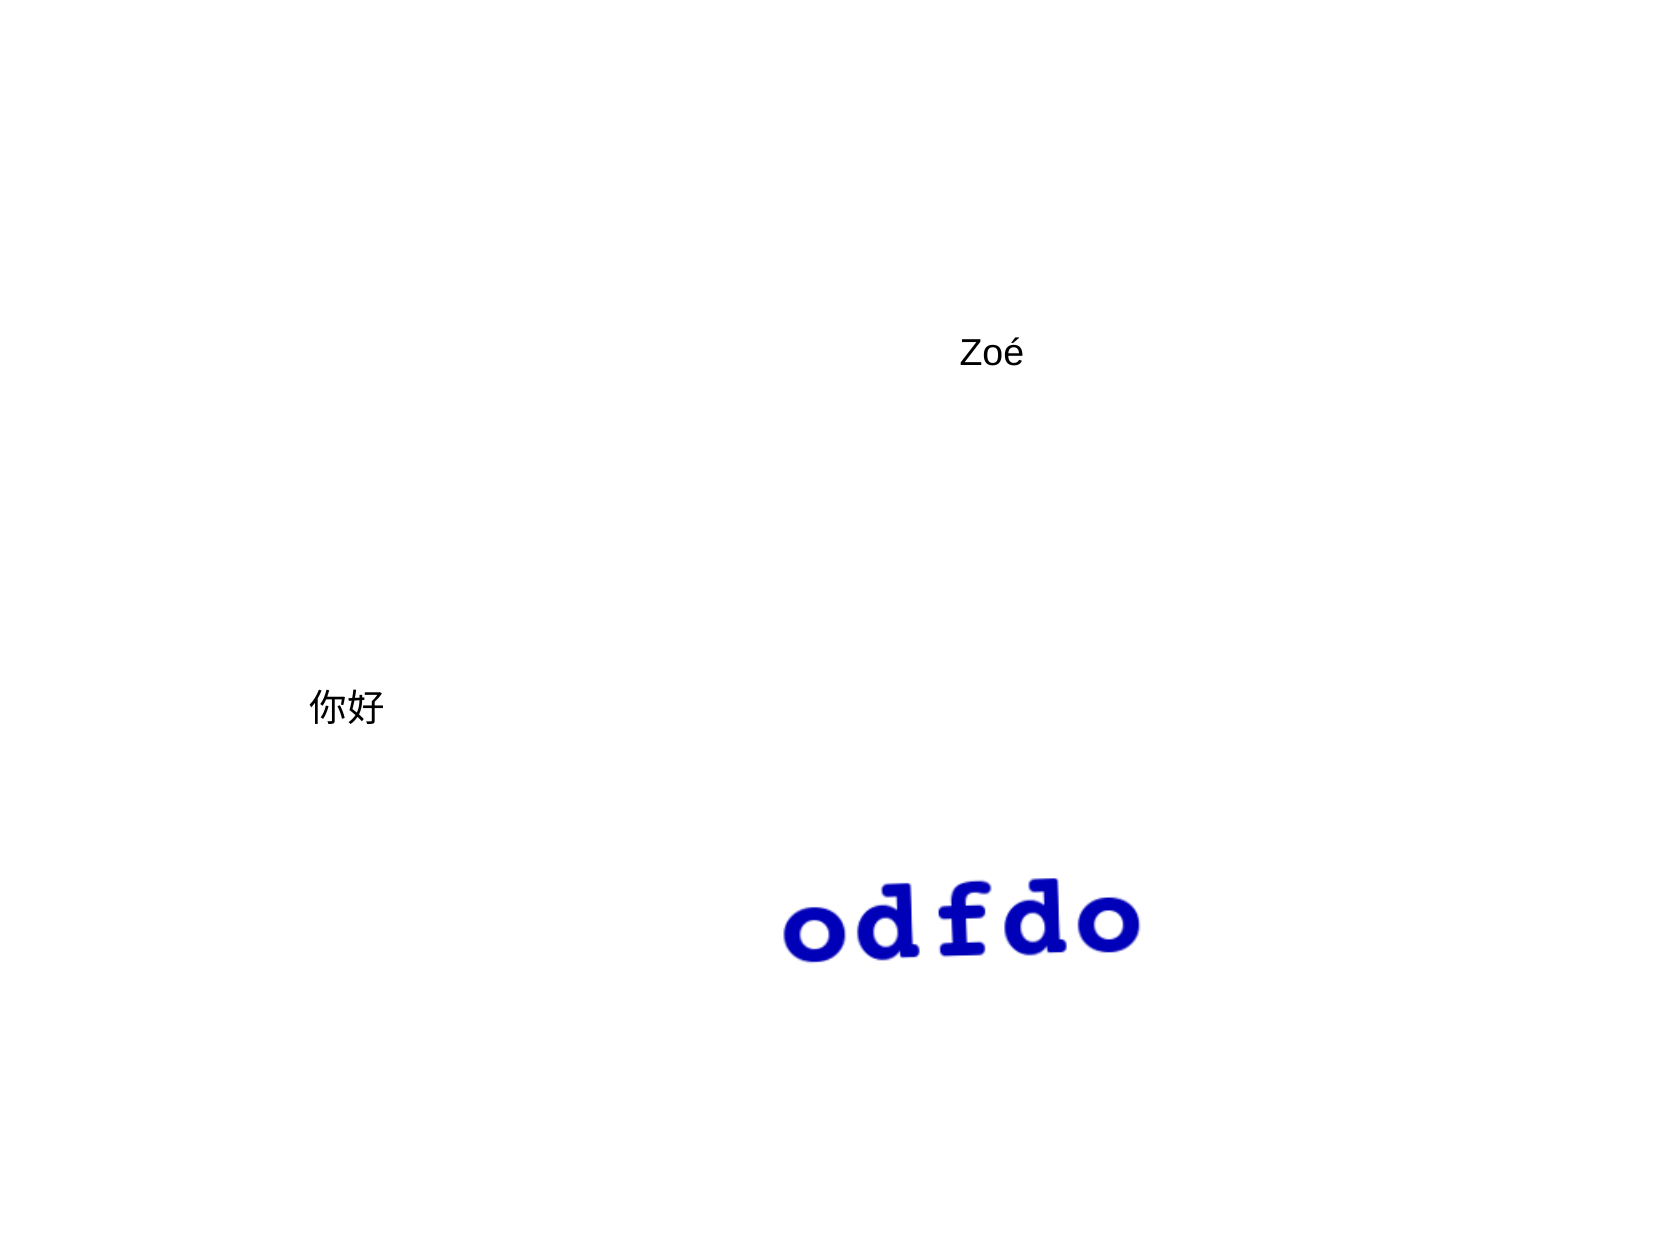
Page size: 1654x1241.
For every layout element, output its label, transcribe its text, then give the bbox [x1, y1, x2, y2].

text_box 你好 [295, 679, 400, 738]
picture [731, 869, 1211, 975]
text_box Zoé [944, 324, 1040, 382]
